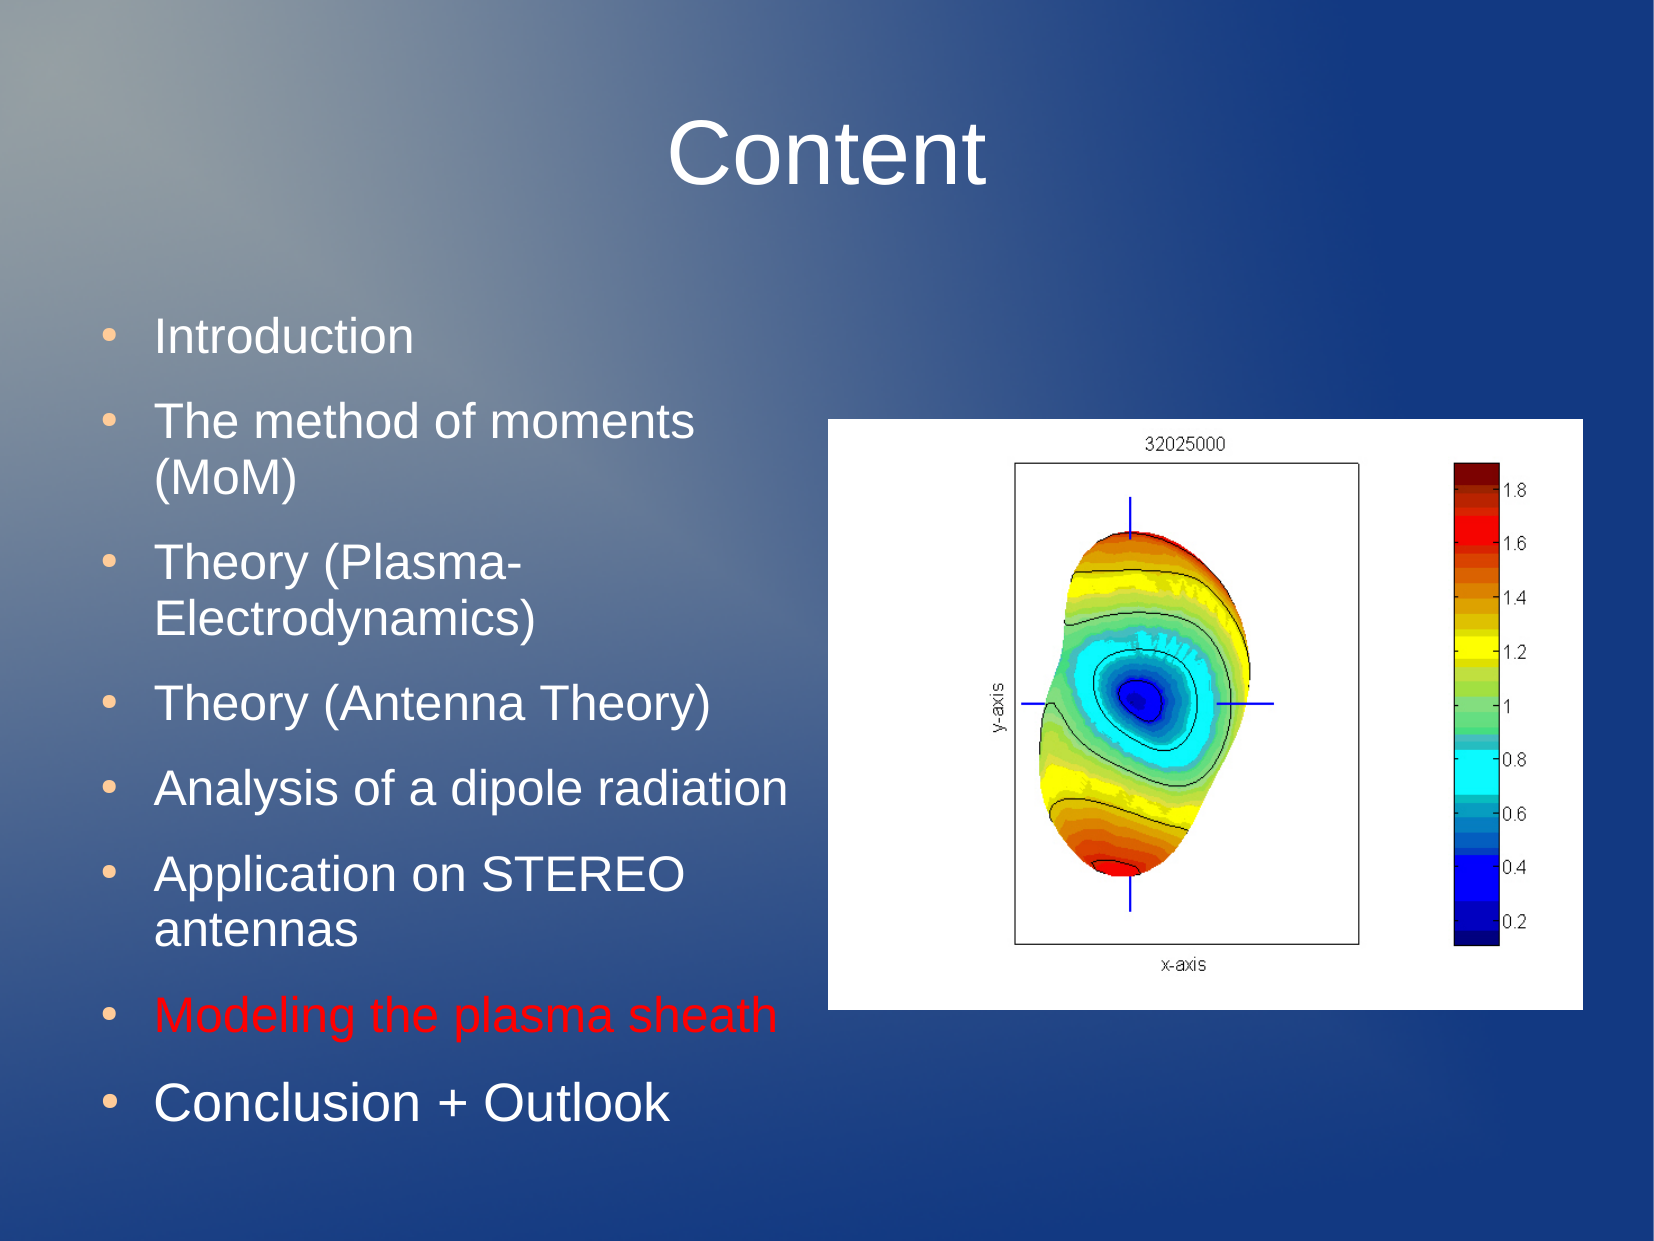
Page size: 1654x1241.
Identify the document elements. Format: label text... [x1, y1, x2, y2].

picture [0, 0, 1654, 1241]
list Introduction The method of moments (MoM) Theory (Plasma-Electrodynamics) Theory (Antenna Theory) Analysis of a dipole radiation Application on STEREO antennas Modeling the plasma sheath Conclusion + Outlook [82, 307, 809, 1140]
title Content [82, 49, 1571, 257]
